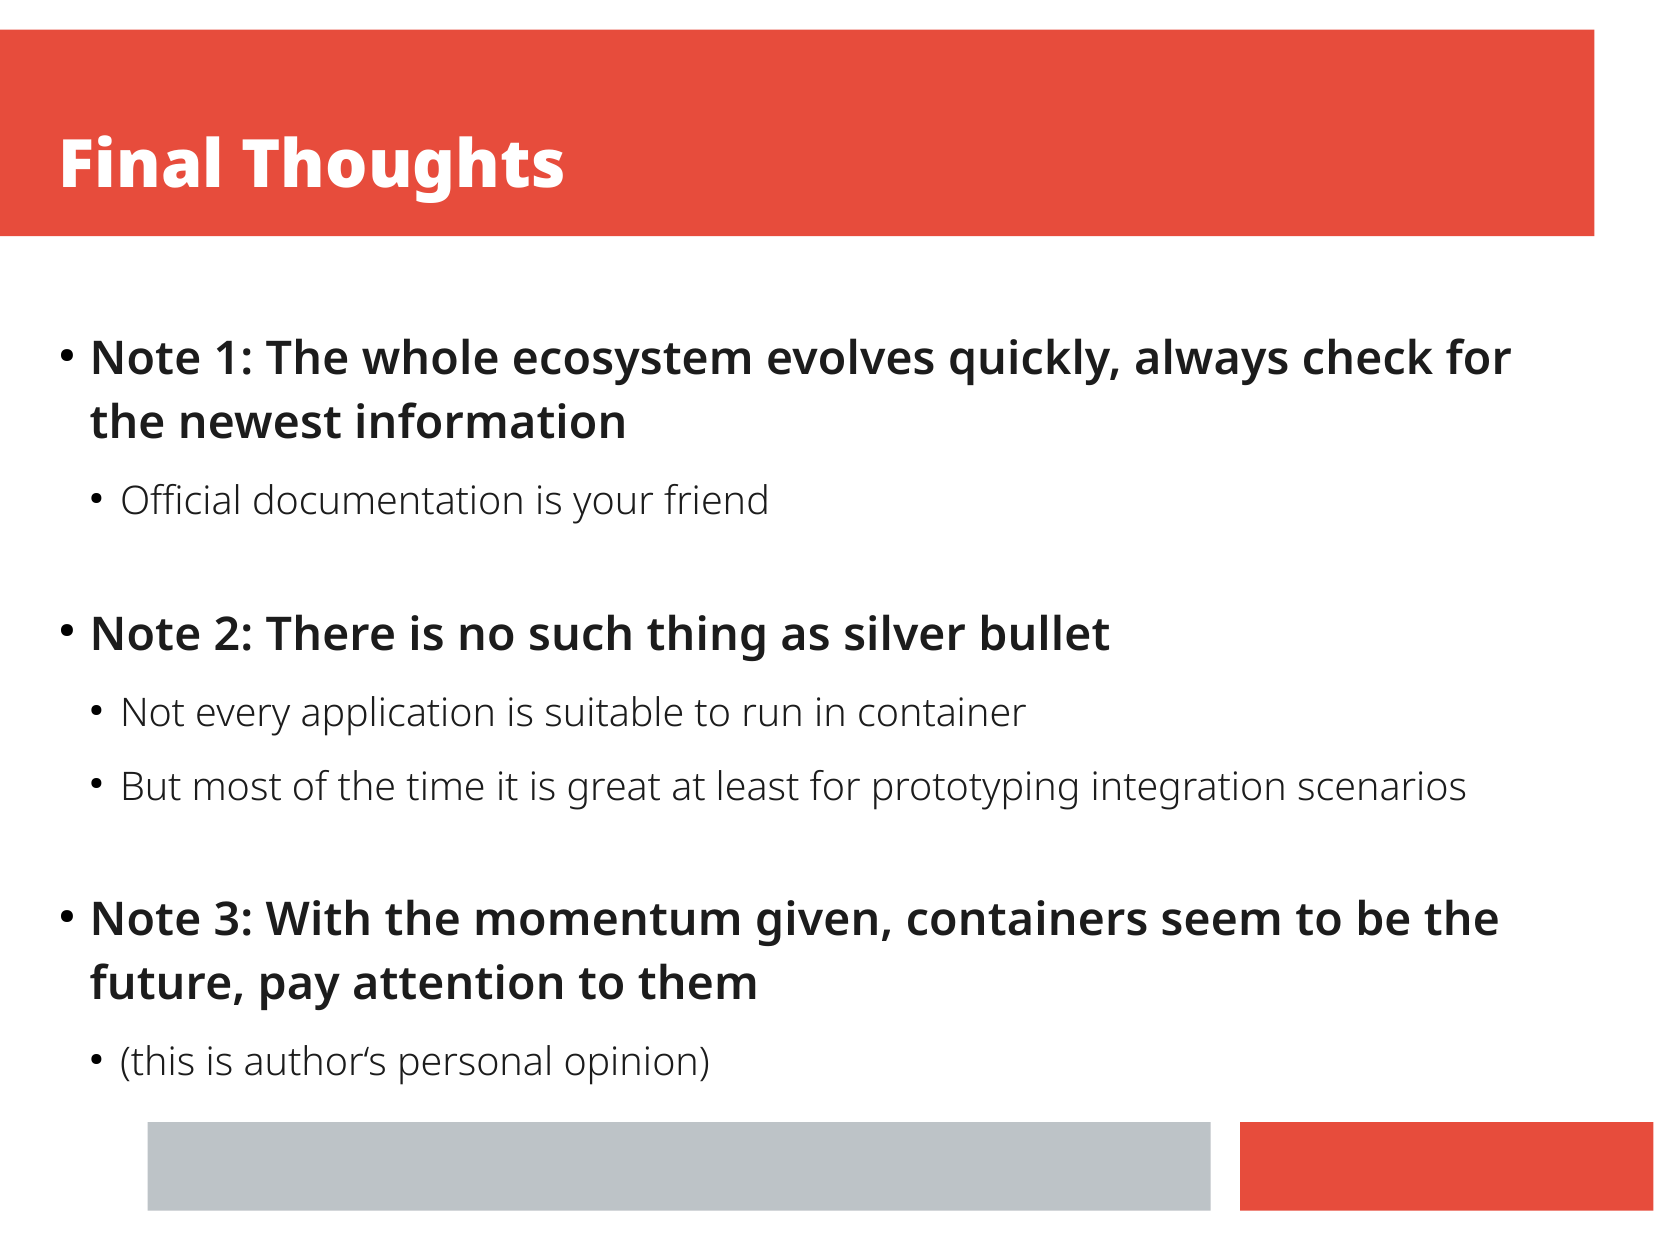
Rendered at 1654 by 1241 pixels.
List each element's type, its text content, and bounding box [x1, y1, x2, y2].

list Note 1: The whole ecosystem evolves quickly, always check for the newest information Official documentation is your friend Note 2: There is no such thing as silver bullet Not every application is suitable to run in container But most of the time it is great at least for prototyping integration scenarios Note 3: With the momentum given, containers seem to be the future, pay attention to them (this is author‘s personal opinion) [59, 324, 1565, 1093]
title Final Thoughts [59, 59, 1595, 207]
